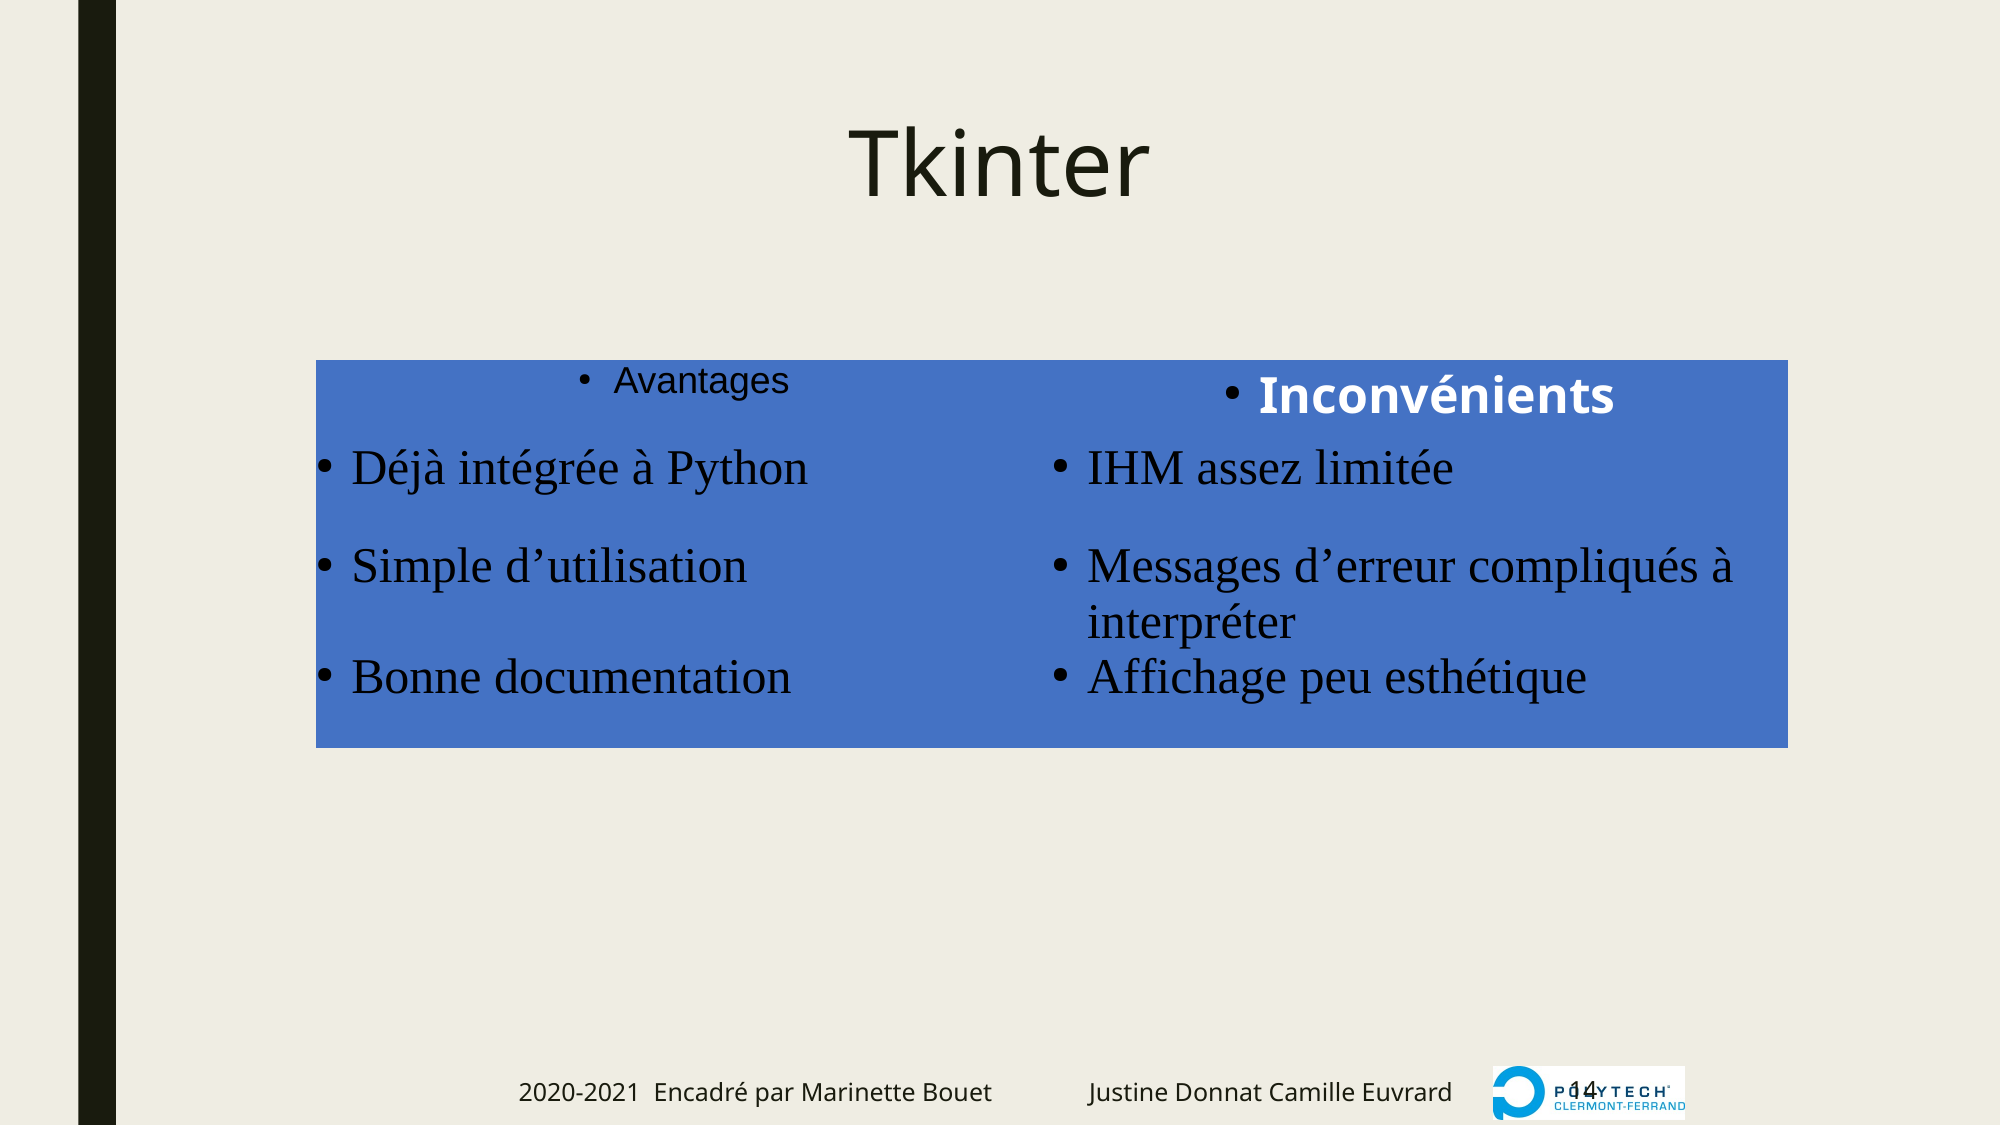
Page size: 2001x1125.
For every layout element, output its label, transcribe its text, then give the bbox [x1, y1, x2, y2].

text_box [1553, 1058, 1816, 1125]
table_header Avantages [316, 360, 1052, 440]
table_cell IHM assez limitée [1052, 440, 1788, 538]
table_cell Simple d’utilisation [316, 538, 1052, 649]
text_box 2020-2021 Encadré par Marinette Bouet Justine Donnat Camille Euvrard [474, 1058, 1506, 1125]
table_cell Bonne documentation [316, 649, 1052, 748]
table_cell Déjà intégrée à Python [316, 440, 1052, 538]
table_cell Affichage peu esthétique [1052, 649, 1788, 748]
table_header Inconvénients [1052, 360, 1788, 440]
title Tkinter [212, 110, 1788, 232]
table_cell Messages d’erreur compliqués à interpréter [1052, 538, 1788, 649]
